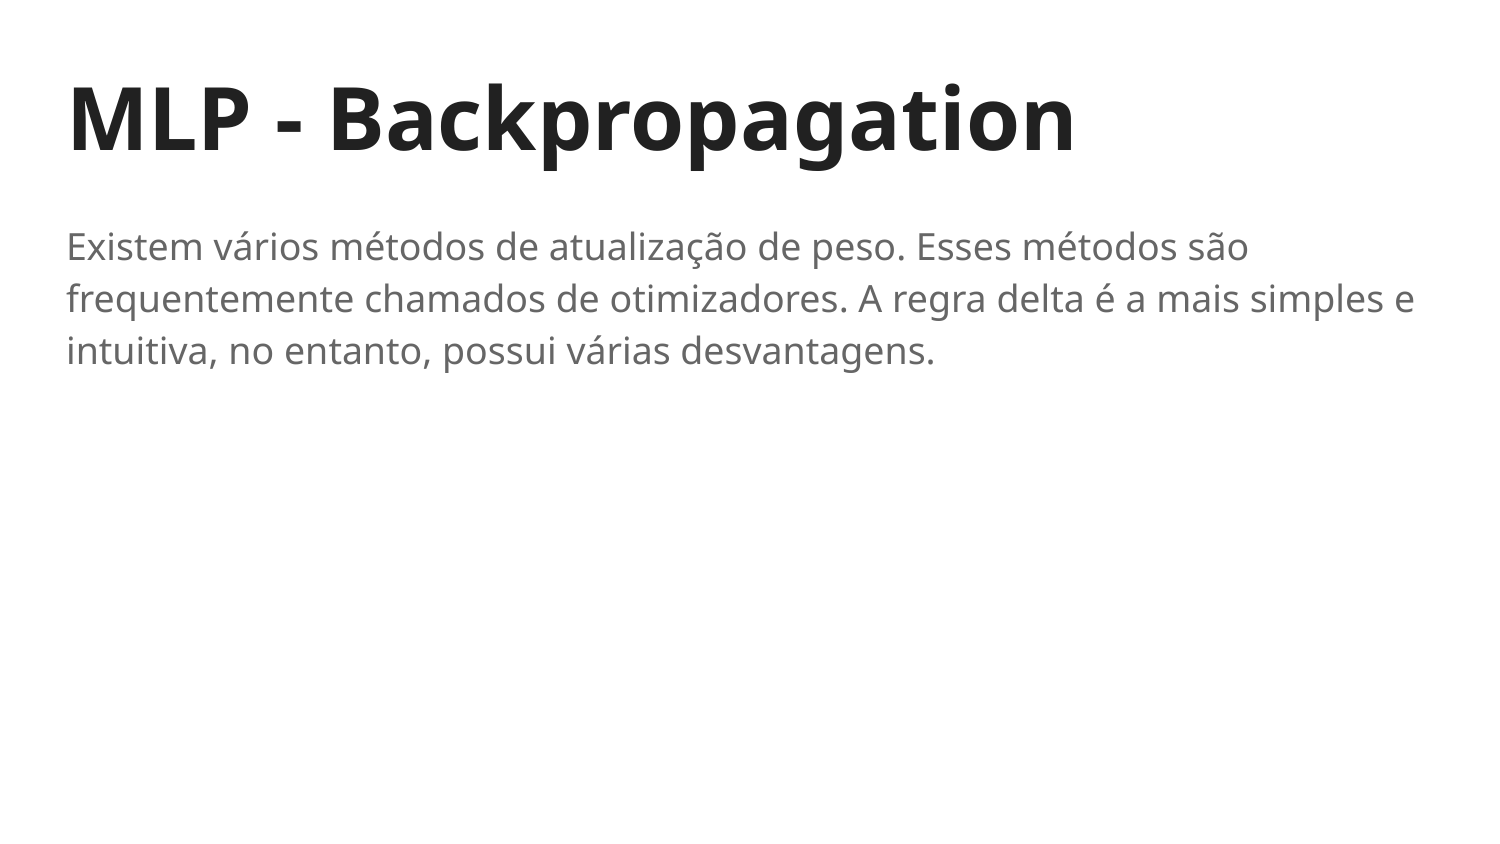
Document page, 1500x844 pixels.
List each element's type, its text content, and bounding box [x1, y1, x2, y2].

title MLP - Backpropagation [51, 48, 1449, 180]
list Existem vários métodos de atualização de peso. Esses métodos são frequentemente chamados de otimizadores. A regra delta é a mais simples e intuitiva, no entanto, possui várias desvantagens. [51, 201, 1449, 750]
